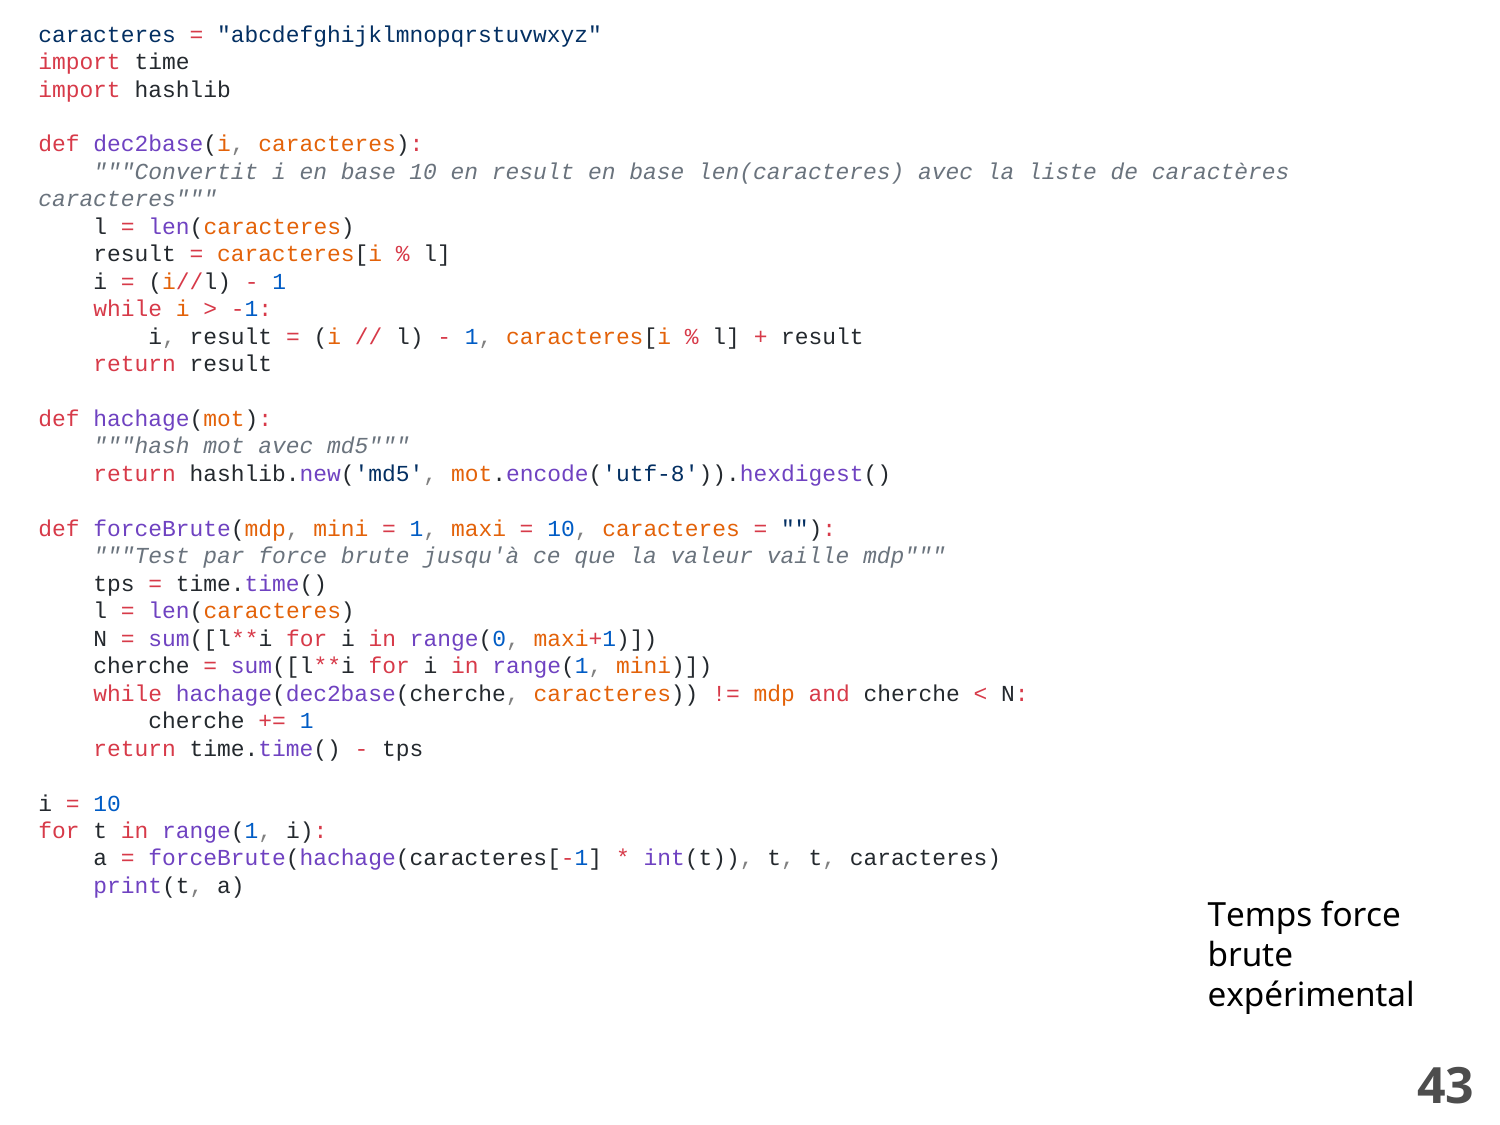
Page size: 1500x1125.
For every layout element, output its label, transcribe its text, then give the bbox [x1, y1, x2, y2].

text_box caracteres = "abcdefghijklmnopqrstuvwxyz" import time import hashlib def dec2base(i, caracteres): """Convertit i en base 10 en result en base len(caracteres) avec la liste de caractères caracteres""" l = len(caracteres) result = caracteres[i % l] i = (i//l) - 1 while i > -1: i, result = (i // l) - 1, caracteres[i % l] + result return result def hachage(mot): """hash mot avec md5""" return hashlib.new('md5', mot.encode('utf-8')).hexdigest() def forceBrute(mdp, mini = 1, maxi = 10, caracteres = ""): """Test par force brute jusqu'à ce que la valeur vaille mdp""" tps = time.time() l = len(caracteres) N = sum([l**i for i in range(0, maxi+1)]) cherche = sum([l**i for i in range(1, mini)]) while hachage(dec2base(cherche, caracteres)) != mdp and cherche < N: cherche += 1 return time.time() - tps i = 10 for t in range(1, i): a = forceBrute(hachage(caracteres[-1] * int(t)), t, t, caracteres) print(t, a) [23, 11, 1477, 1111]
text_box <numéro> [1417, 1054, 1500, 1109]
text_box Temps force brute expérimental [1192, 886, 1500, 1021]
